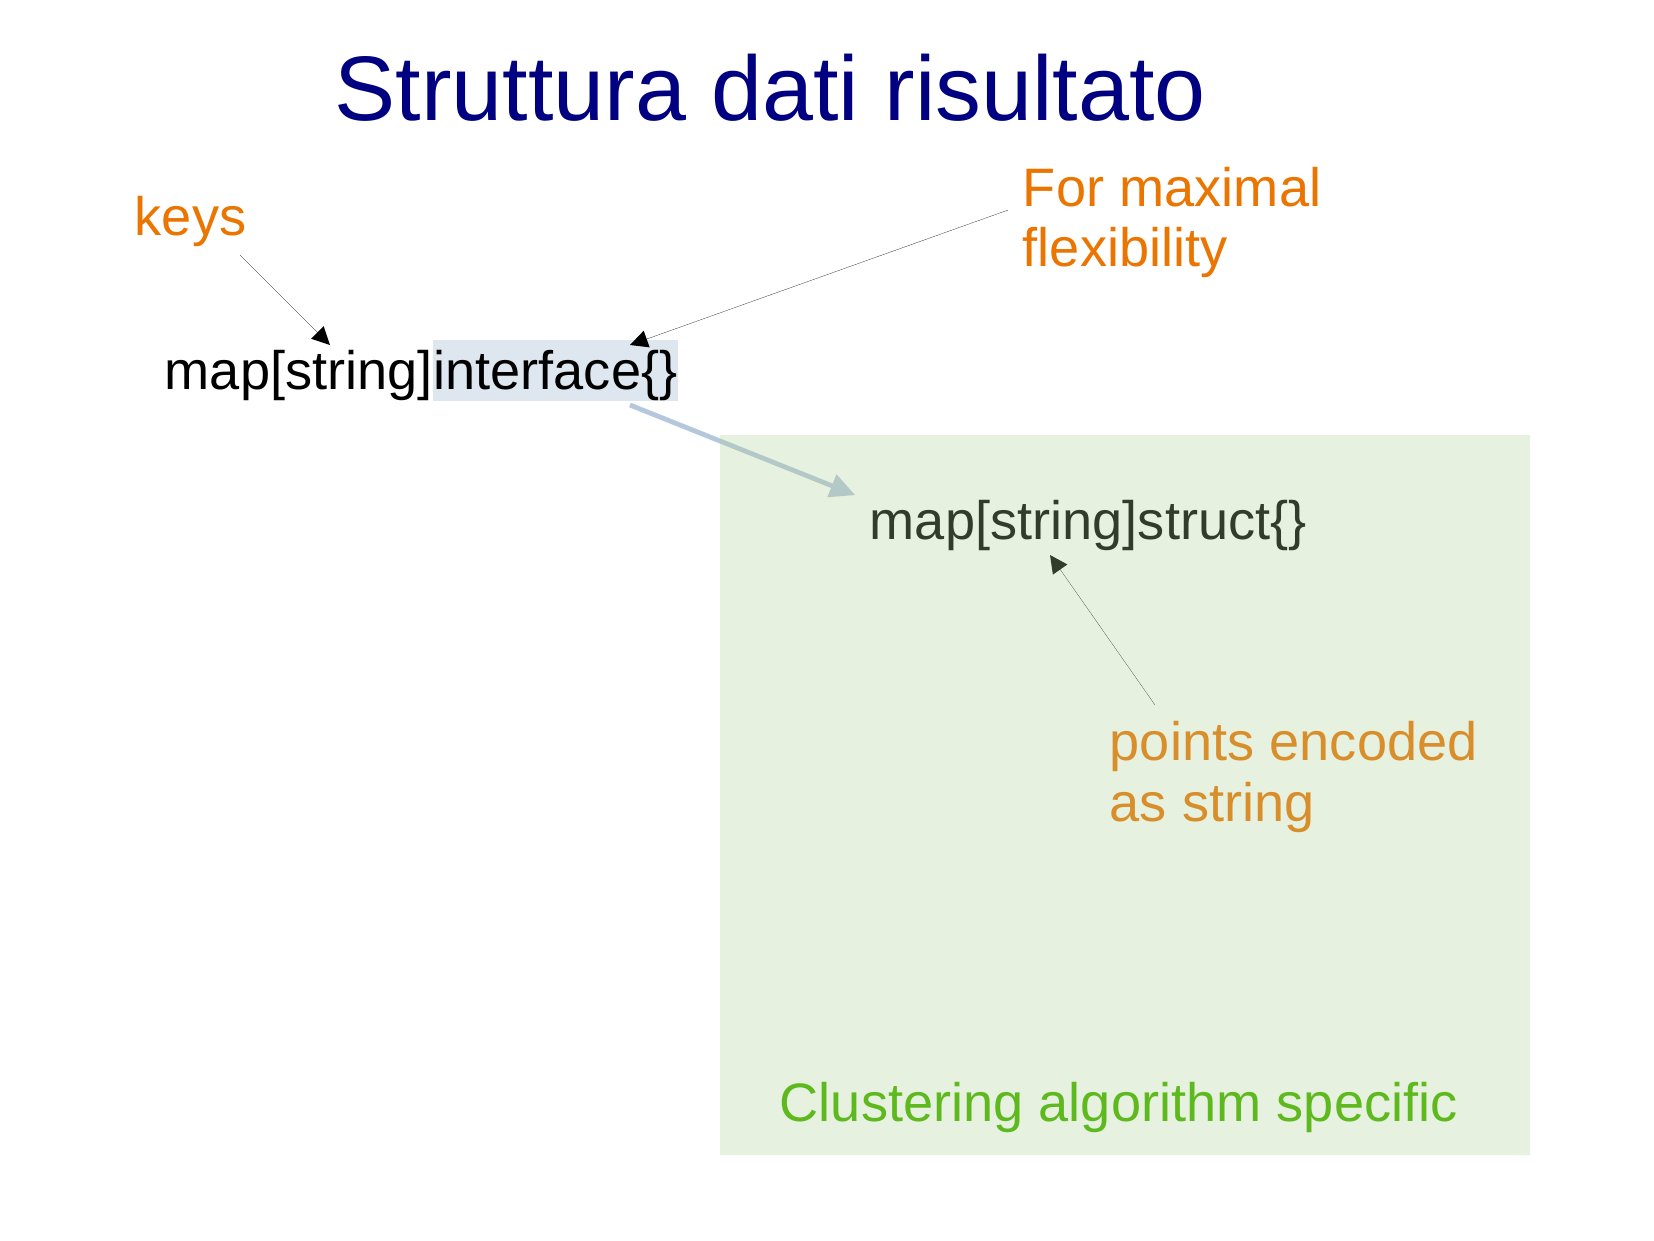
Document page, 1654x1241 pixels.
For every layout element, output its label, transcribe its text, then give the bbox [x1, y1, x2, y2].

text_box [720, 435, 1531, 1156]
text_box keys [120, 179, 342, 271]
text_box For maximal flexibility [1008, 150, 1381, 286]
title Struttura dati risultato [26, 0, 1516, 193]
text_box map[string]interface{} [150, 333, 766, 421]
text_box Clustering algorithm specific [765, 1065, 1531, 1186]
